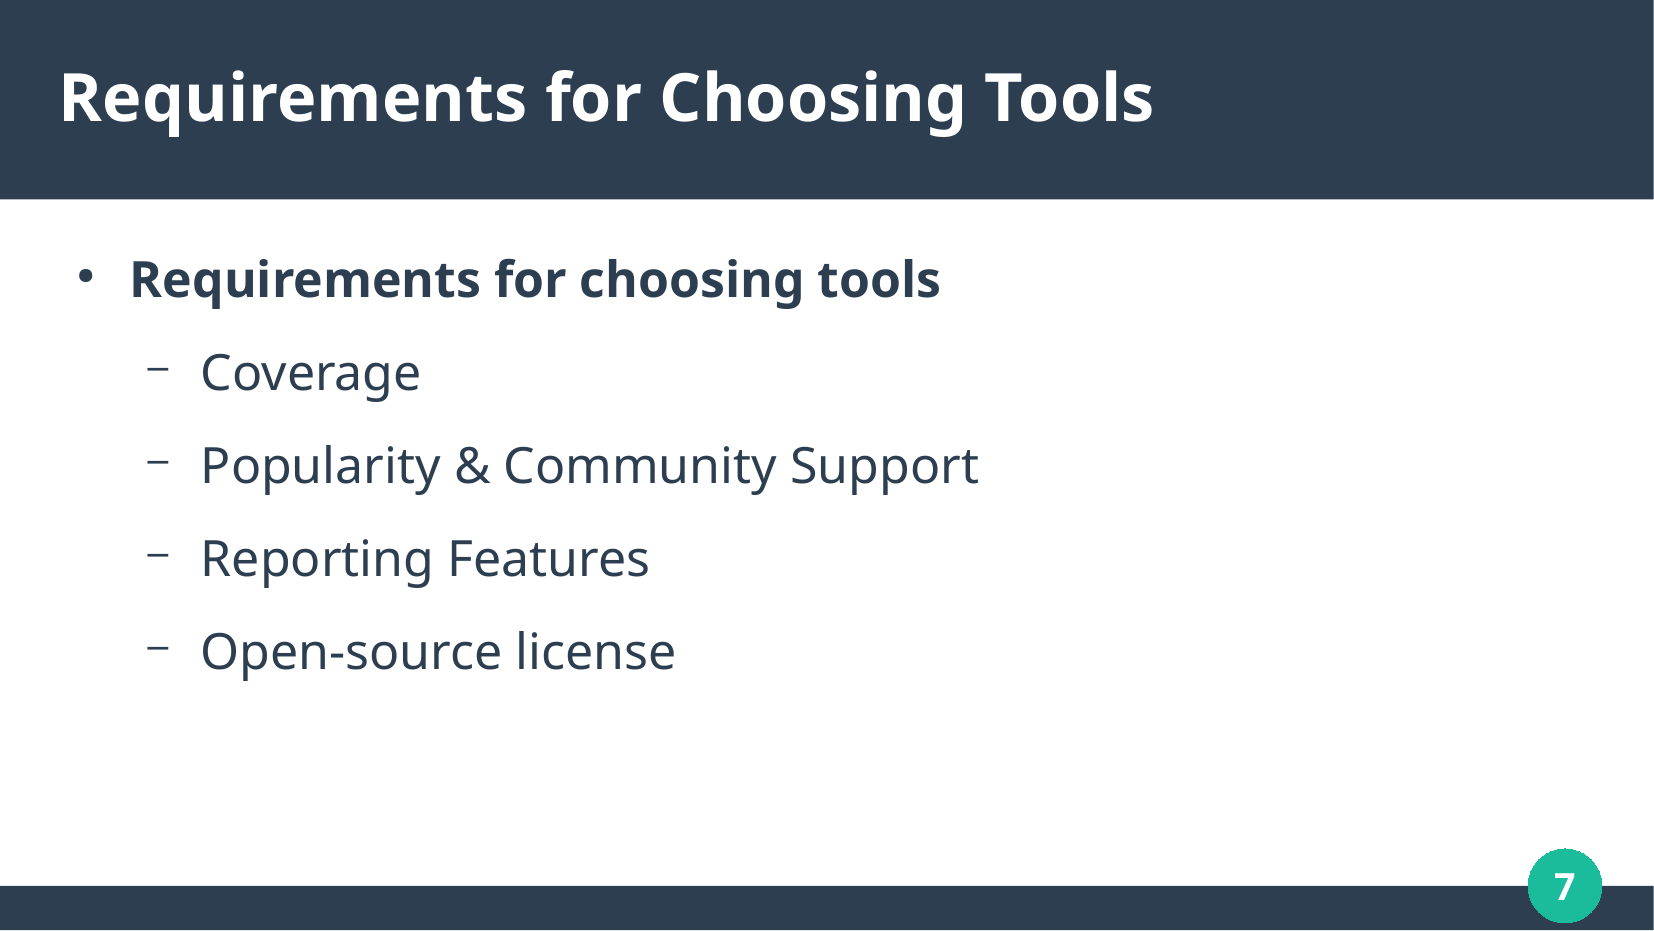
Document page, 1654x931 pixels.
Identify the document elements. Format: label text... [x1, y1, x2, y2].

list Requirements for choosing tools Coverage Popularity & Community Support Reporting Features Open-source license [59, 243, 1595, 864]
title Requirements for Choosing Tools [59, 37, 1595, 155]
